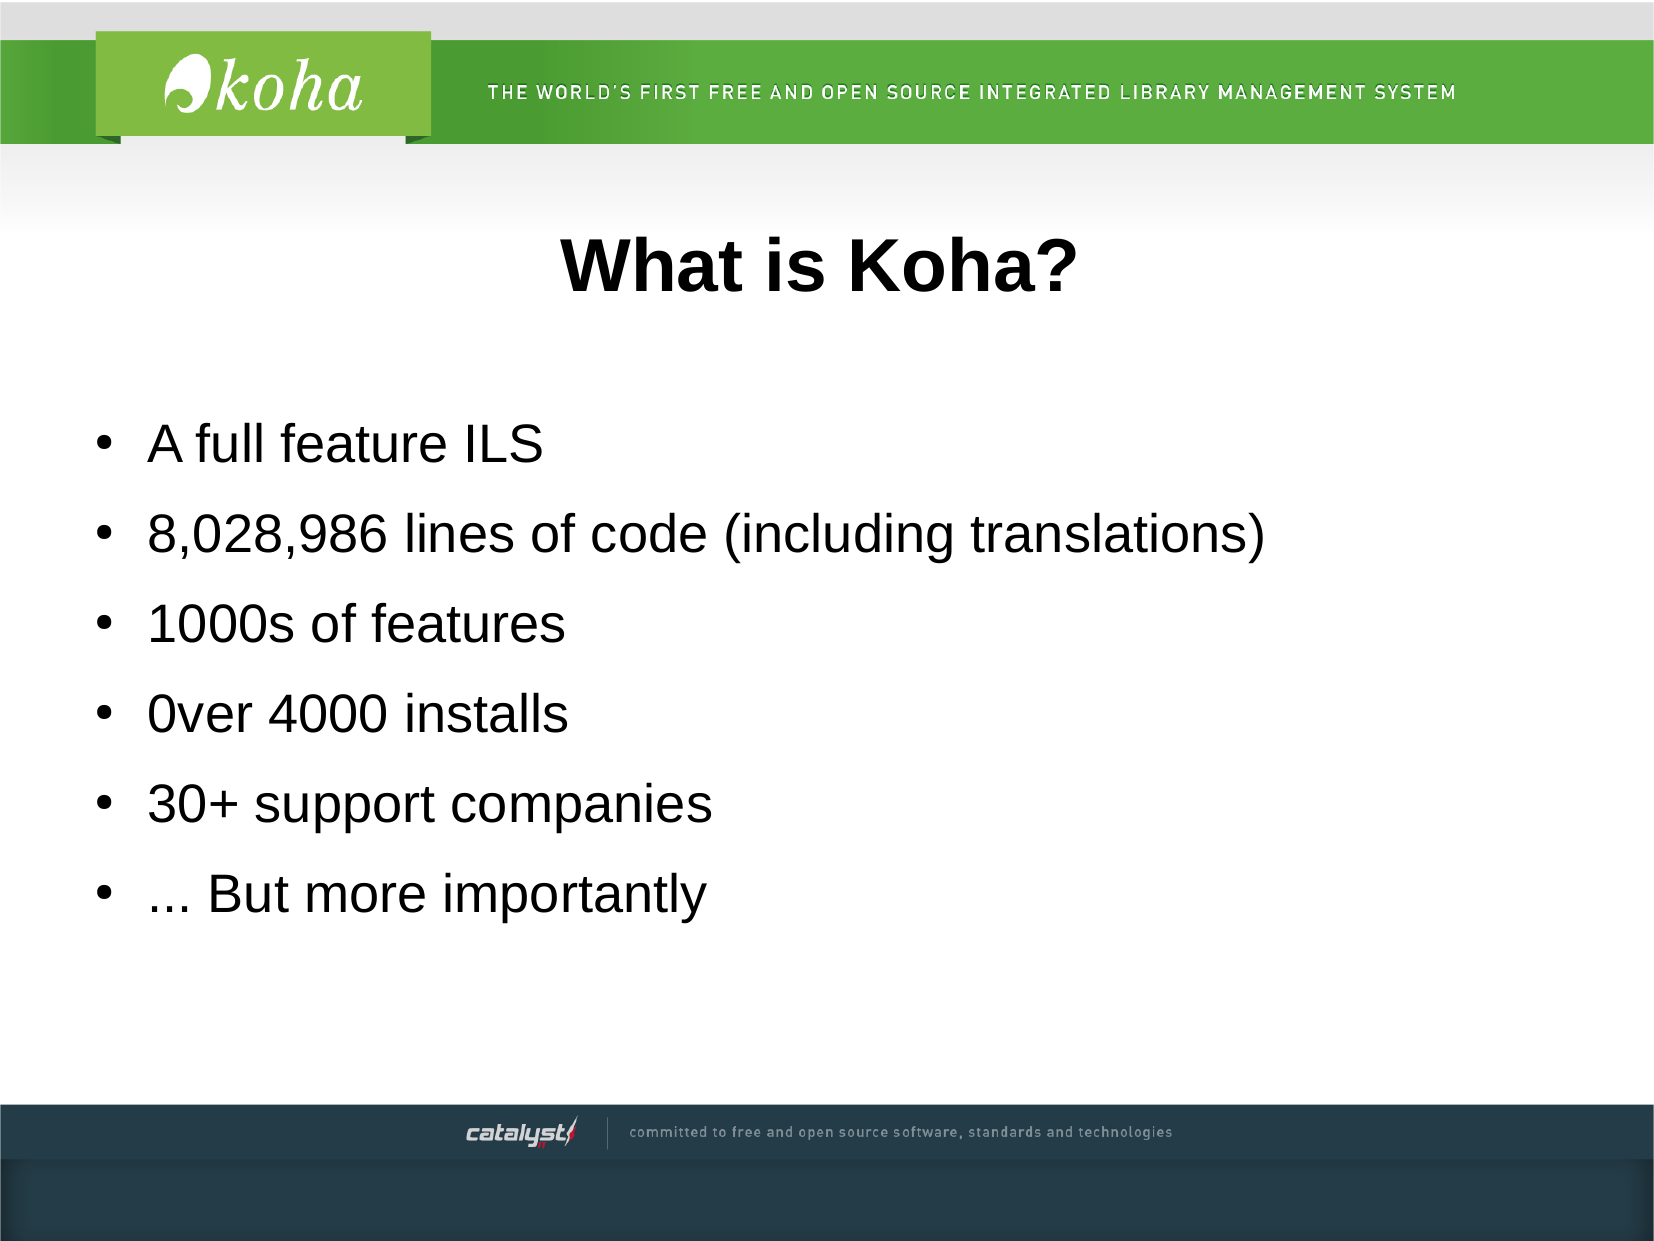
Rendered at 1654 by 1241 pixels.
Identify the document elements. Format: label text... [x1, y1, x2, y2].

picture [0, 2, 1654, 1241]
title What is Koha? [76, 177, 1565, 355]
list A full feature ILS 8,028,986 lines of code (including translations) 1000s of features 0ver 4000 installs 30+ support companies ... But more importantly [76, 413, 1565, 1133]
